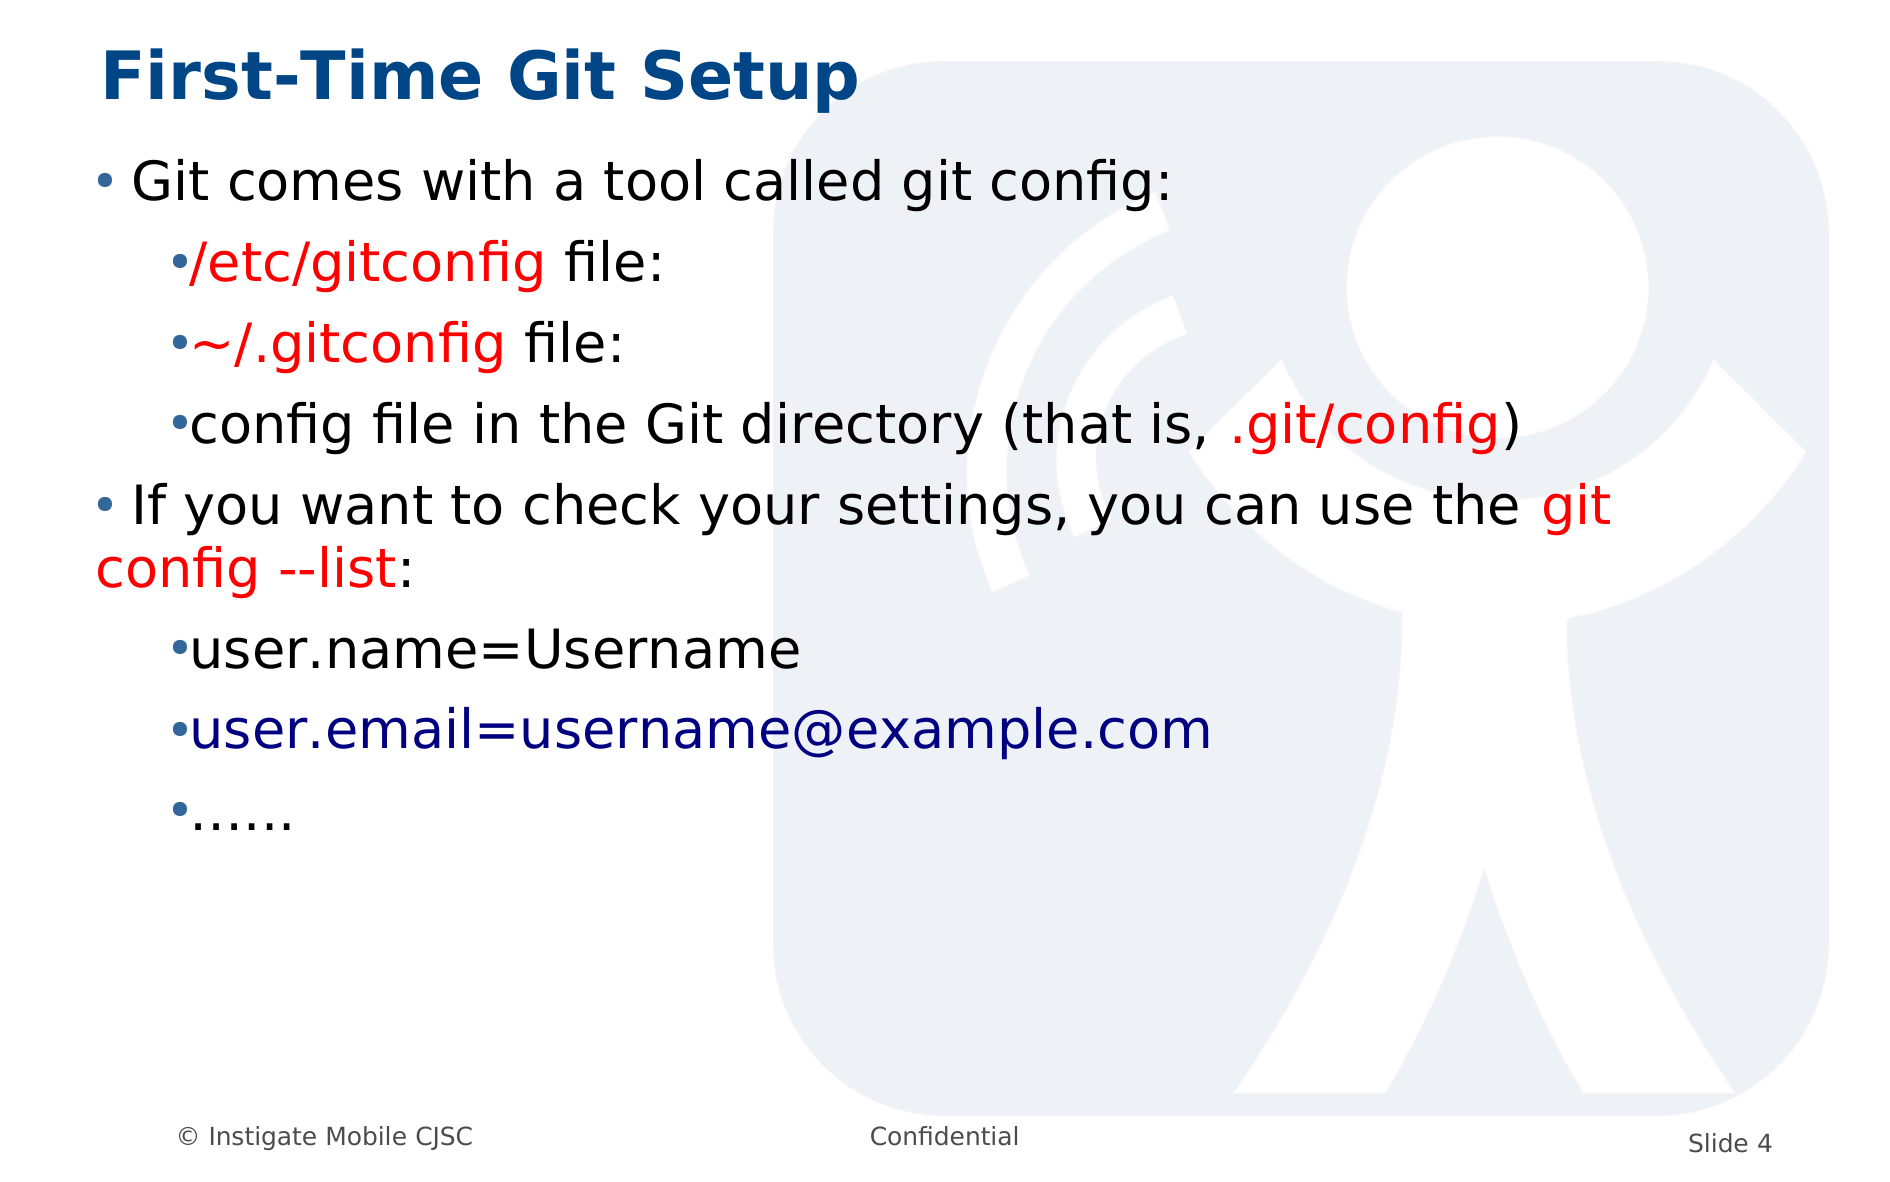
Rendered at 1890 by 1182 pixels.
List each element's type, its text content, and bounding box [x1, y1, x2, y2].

title First-Time Git Setup [100, 0, 1799, 162]
subtitle Git comes with a tool called git config: /etc/gitconfig file: ~/.gitconfig file: config file in the Git directory (that is, .git/config) If you want to check your settings, you can use the git config --list: user.name=Username user.email=username@example.com …... [95, 150, 1795, 1174]
